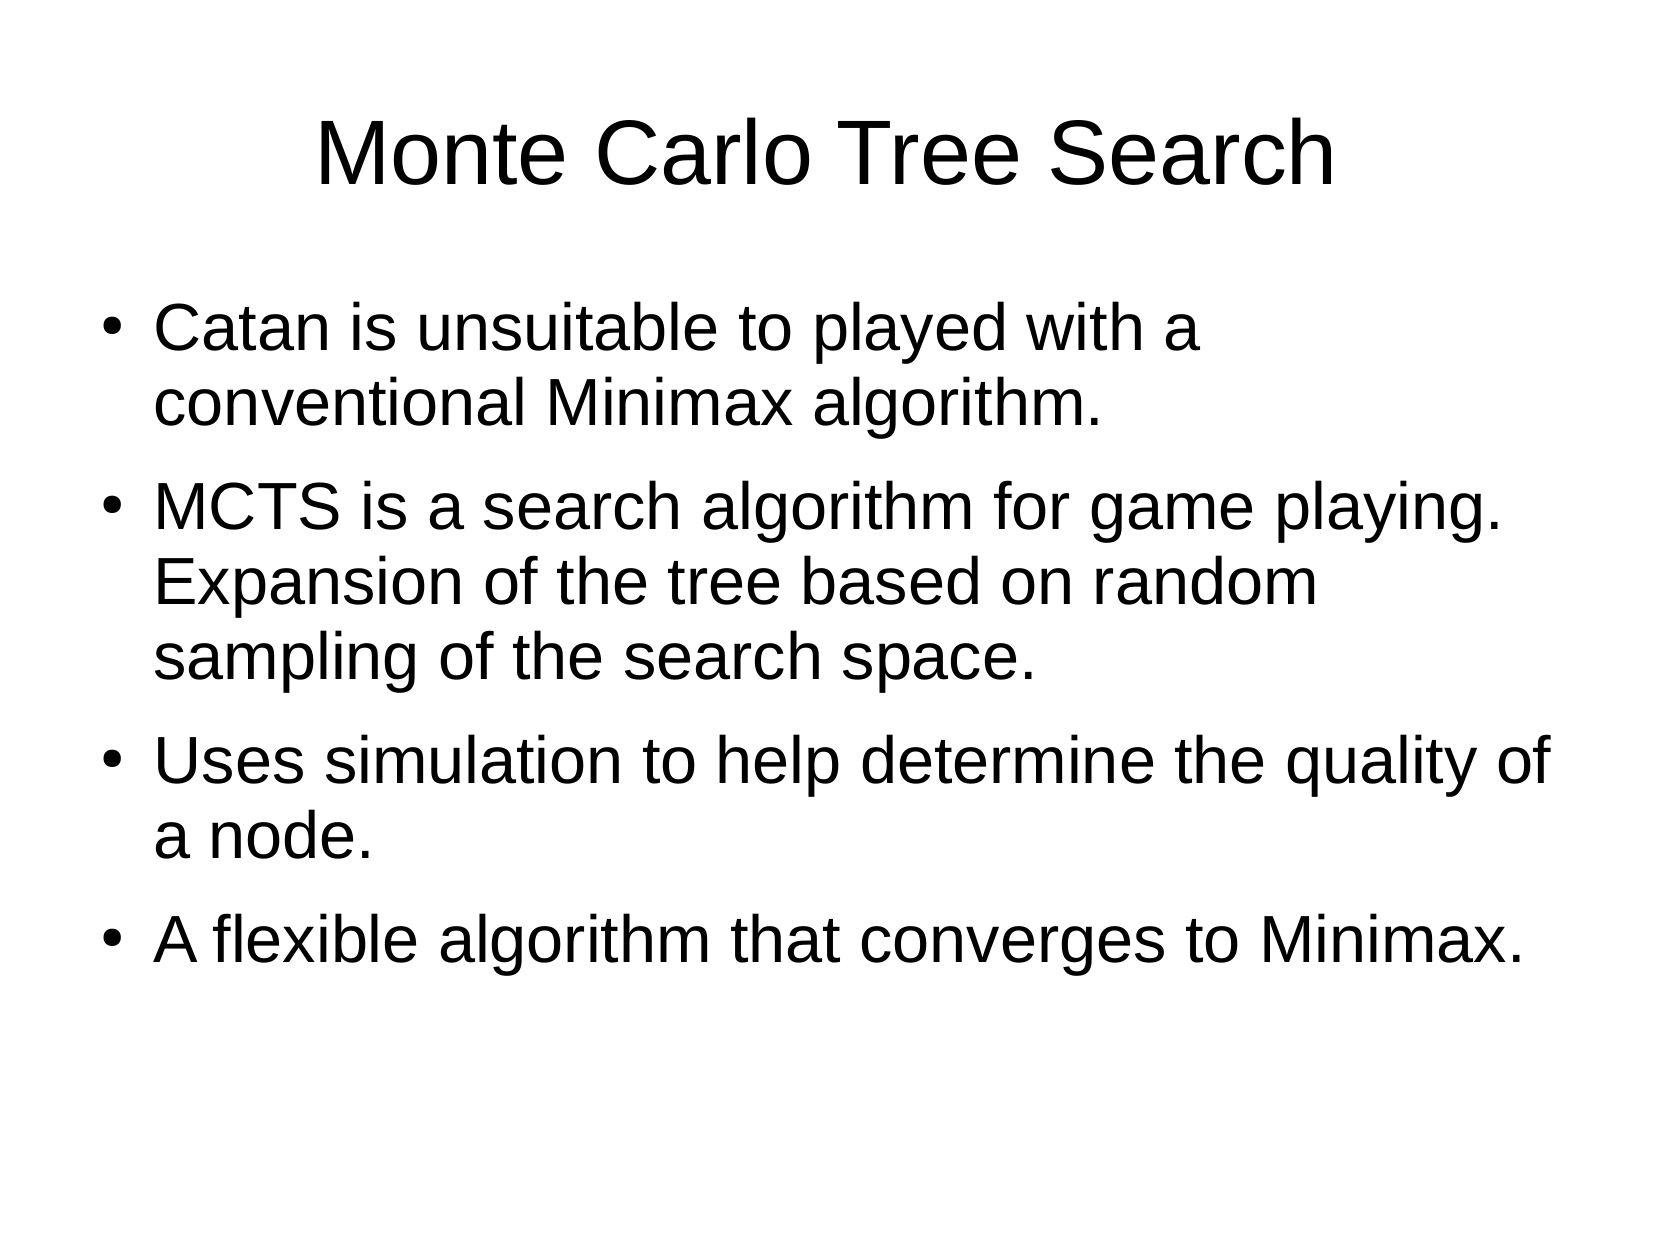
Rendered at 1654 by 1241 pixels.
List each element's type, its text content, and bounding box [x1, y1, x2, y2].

list Catan is unsuitable to played with a conventional Minimax algorithm. MCTS is a search algorithm for game playing. Expansion of the tree based on random sampling of the search space. Uses simulation to help determine the quality of a node. A flexible algorithm that converges to Minimax. [82, 290, 1571, 1010]
title Monte Carlo Tree Search [82, 49, 1571, 257]
